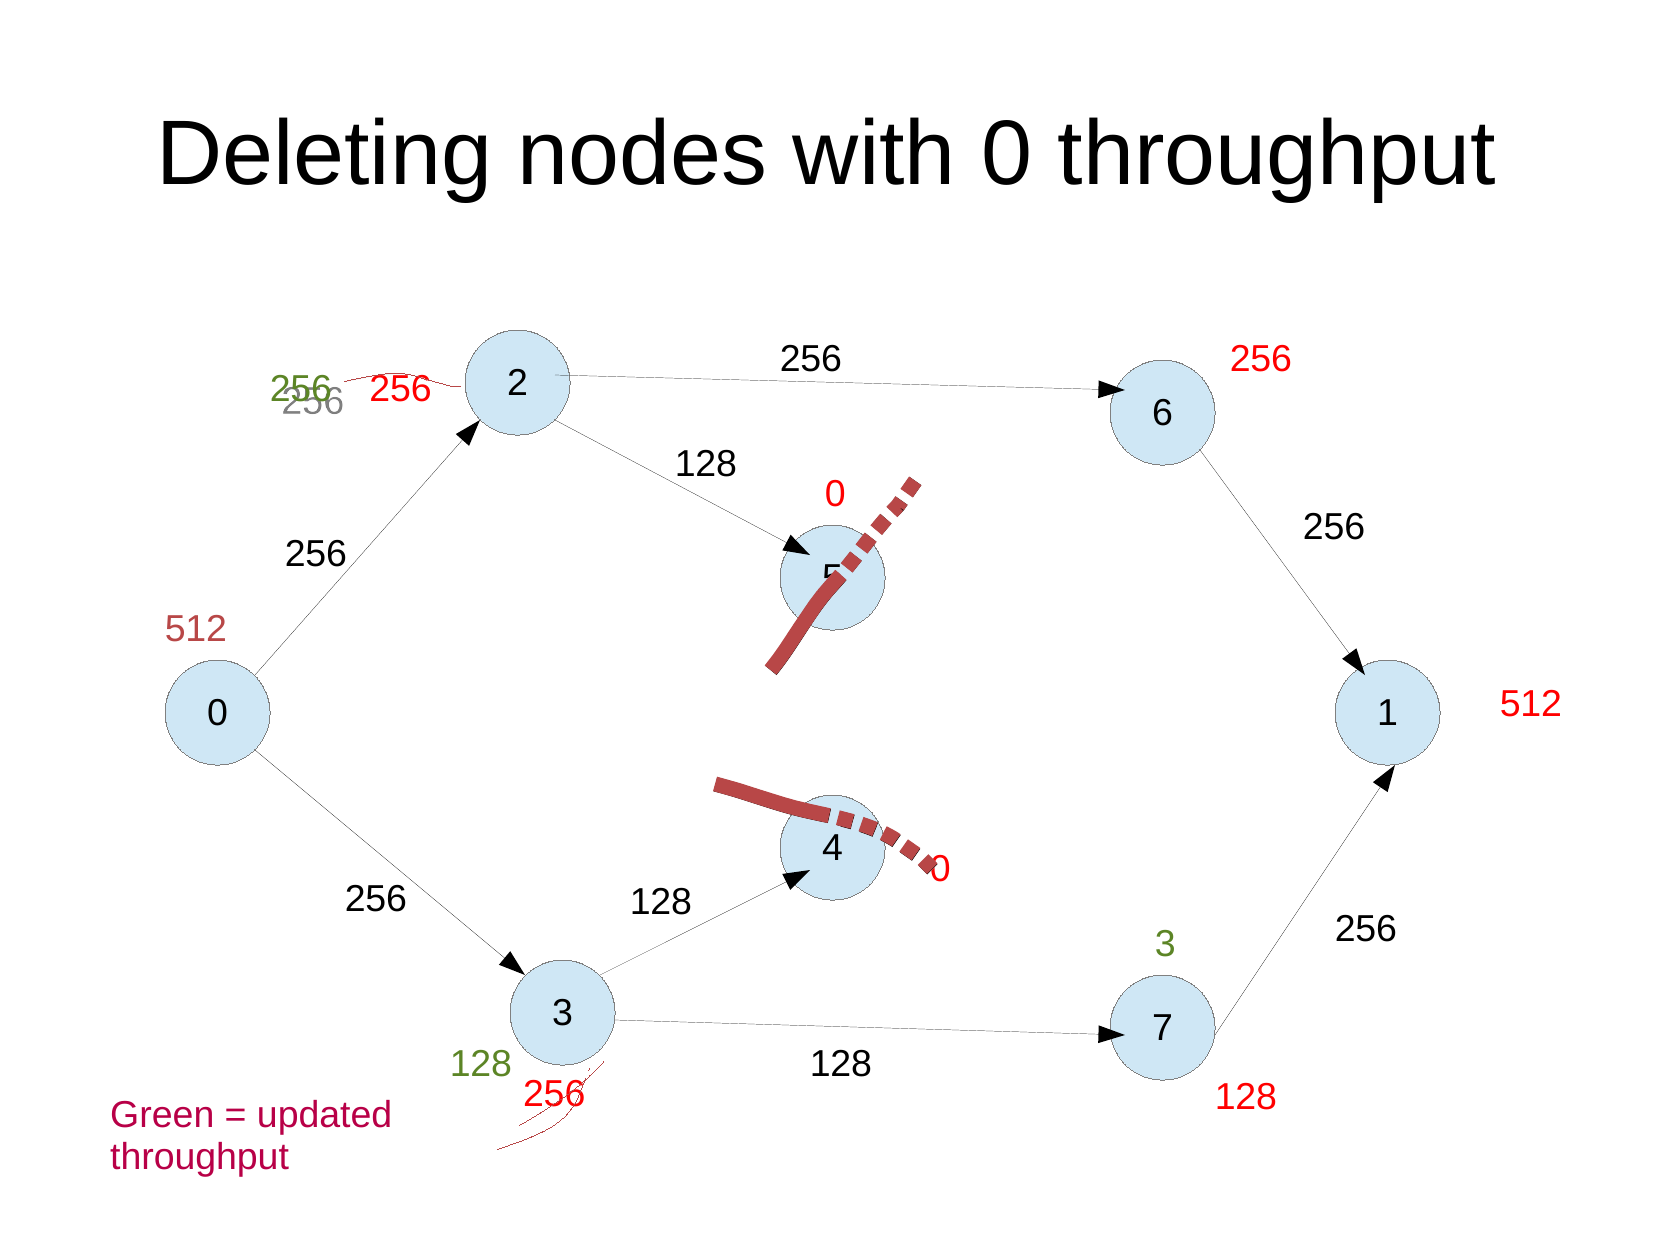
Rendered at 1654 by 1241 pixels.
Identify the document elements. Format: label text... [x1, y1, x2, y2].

text_box 1 [1335, 660, 1441, 766]
text_box 256 [355, 360, 451, 385]
text_box 3 [510, 960, 616, 1065]
text_box 6 [1110, 360, 1216, 466]
text_box 256 [1215, 330, 1307, 387]
text_box 128 [615, 873, 707, 931]
title Deleting nodes with 0 throughput [82, 49, 1571, 257]
text_box 2 [465, 330, 571, 436]
text_box 128 [1200, 1068, 1292, 1126]
text_box 256 [765, 330, 857, 421]
text_box 7 [1110, 975, 1216, 1081]
text_box 512 [1485, 675, 1577, 732]
text_box 256 [330, 870, 422, 927]
text_box 256 [355, 375, 451, 417]
text_box 4 [780, 795, 886, 901]
text_box 256 [270, 525, 362, 582]
text_box 512 [150, 600, 242, 657]
text_box 256 [255, 360, 355, 417]
text_box 0 [915, 840, 966, 897]
text_box 0 [810, 465, 861, 522]
text_box 0 [165, 660, 271, 766]
text_box 128 [435, 1035, 557, 1122]
text_box Green = updated throughput [95, 1086, 408, 1227]
text_box 256 [557, 1065, 601, 1122]
text_box 128 [795, 1035, 887, 1092]
text_box 128 [660, 435, 752, 492]
text_box 256 [1320, 900, 1412, 961]
text_box 3 [1140, 915, 1191, 972]
text_box 5 [780, 525, 886, 631]
text_box 256 [1288, 498, 1381, 556]
